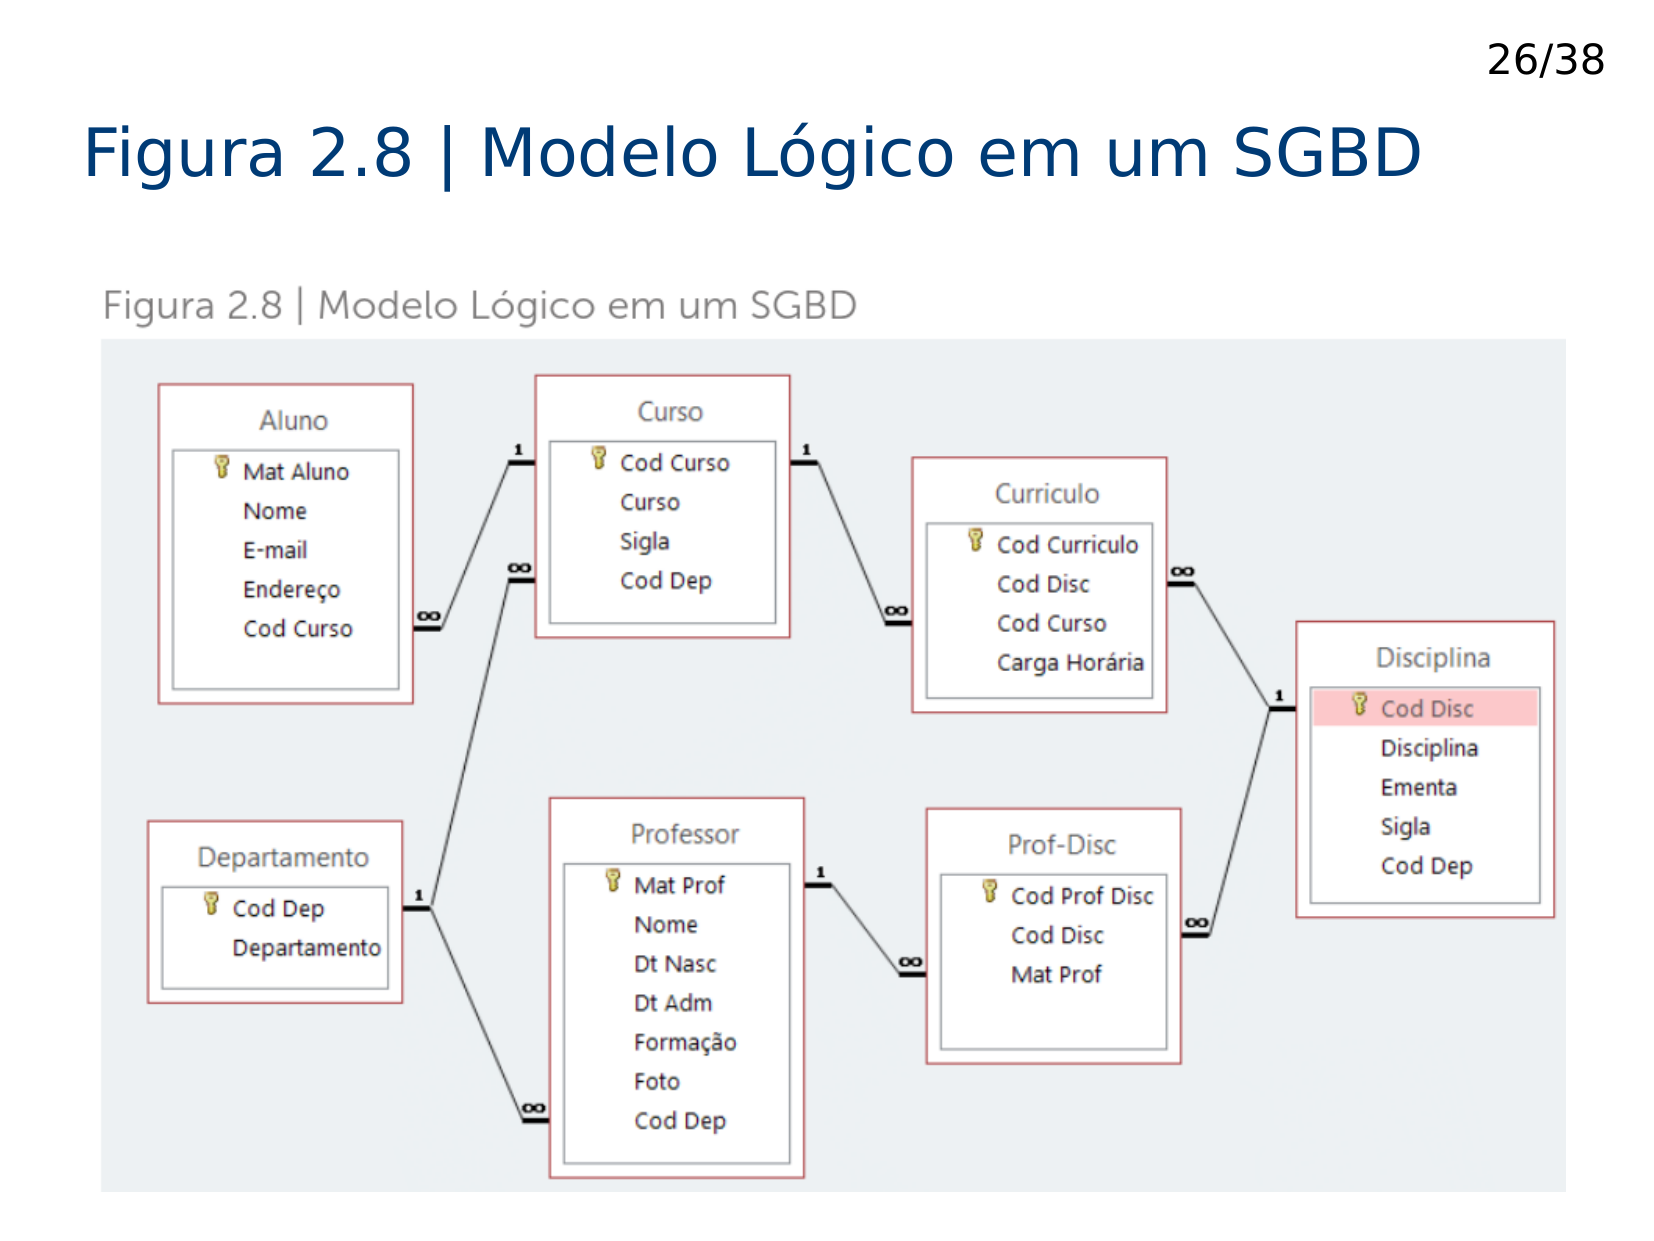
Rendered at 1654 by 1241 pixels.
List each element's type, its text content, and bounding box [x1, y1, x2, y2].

picture [92, 283, 1566, 1192]
title Figura 2.8 | Modelo Lógico em um SGBD [82, 82, 1571, 224]
